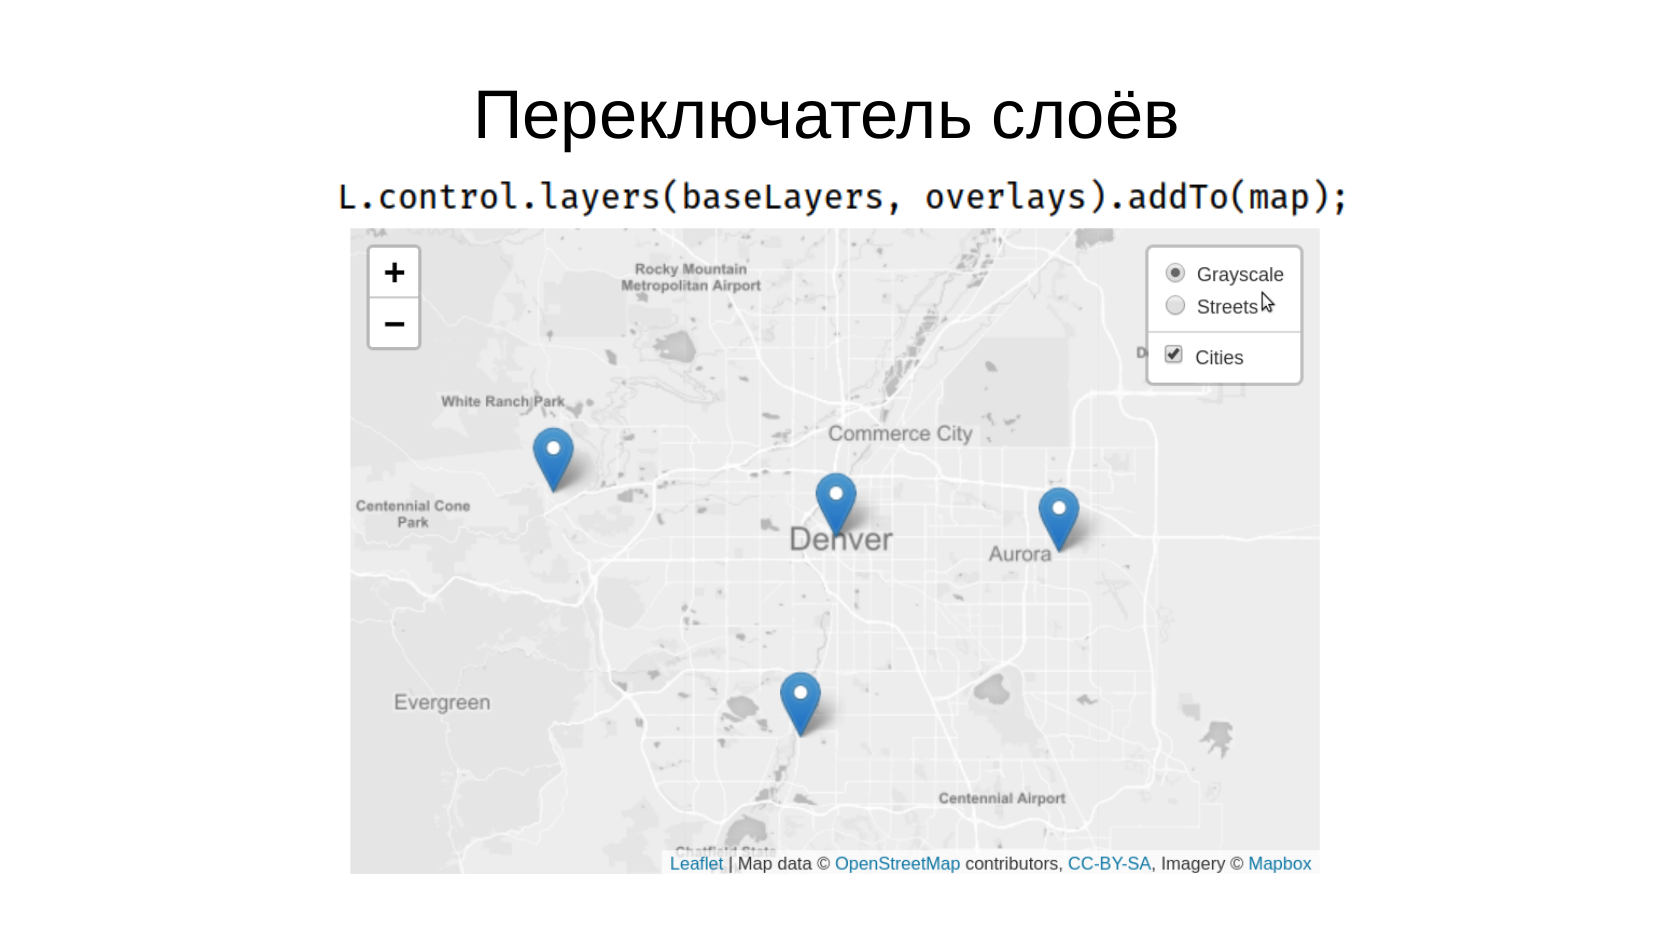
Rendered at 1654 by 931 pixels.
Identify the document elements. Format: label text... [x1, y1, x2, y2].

title Переключатель слоёв [82, 37, 1571, 193]
picture [345, 224, 1323, 874]
picture [334, 177, 1351, 220]
